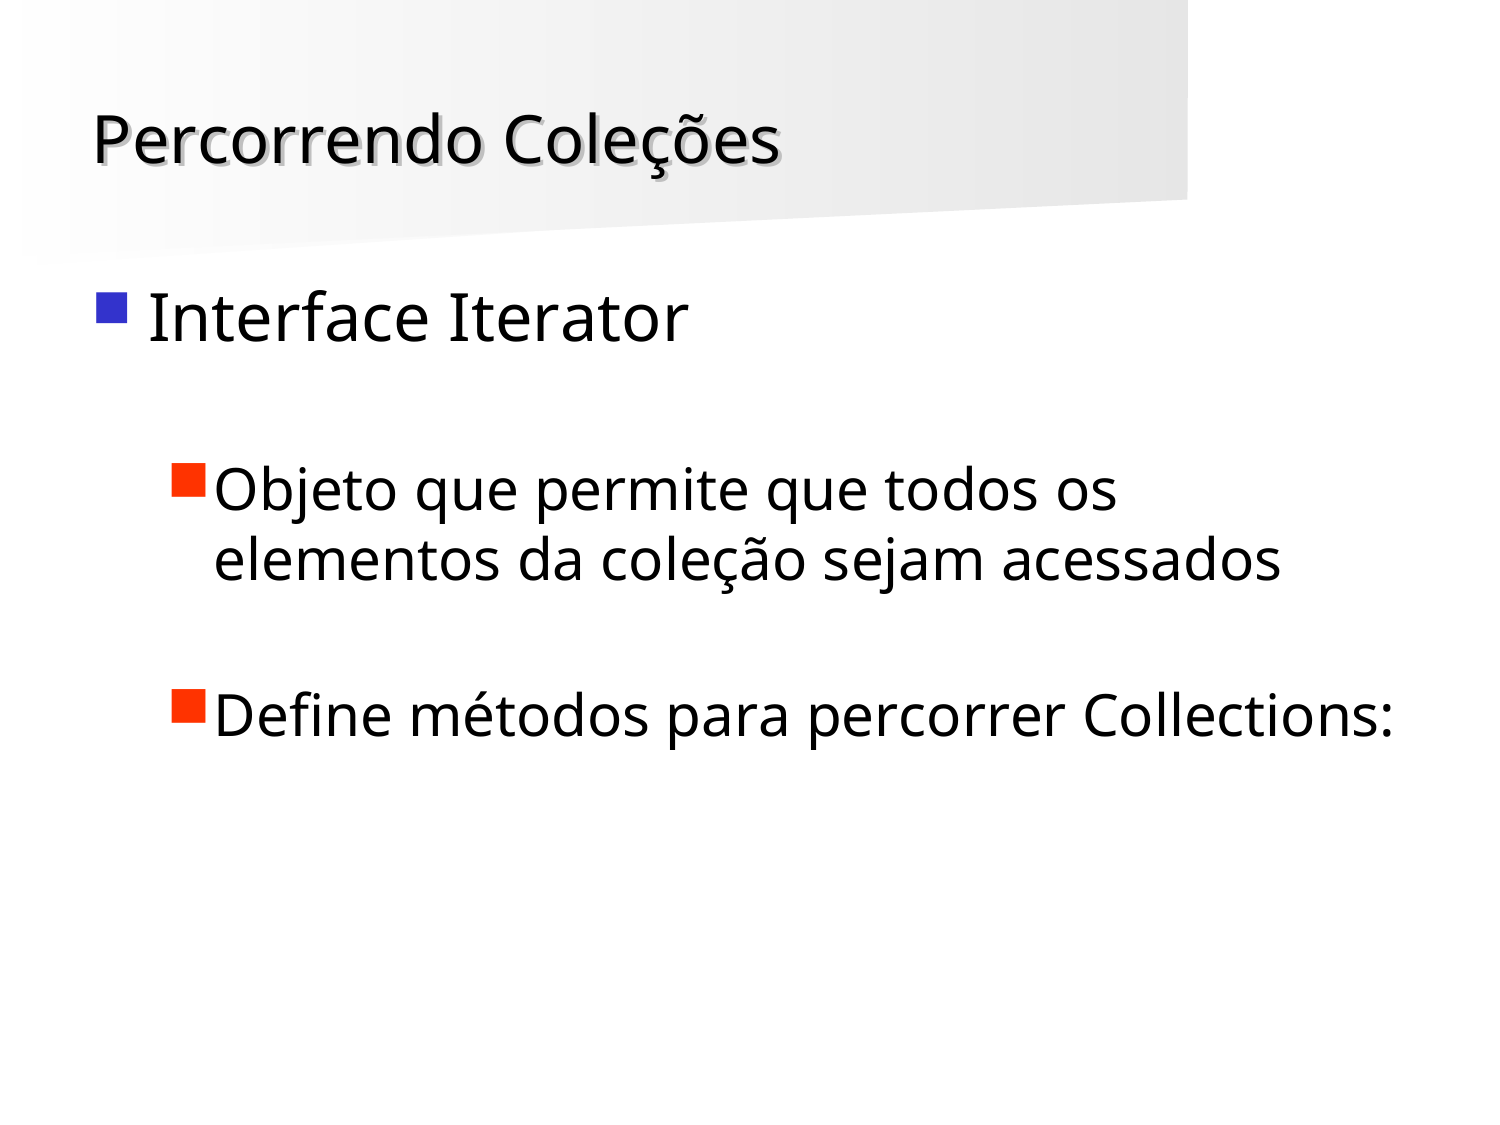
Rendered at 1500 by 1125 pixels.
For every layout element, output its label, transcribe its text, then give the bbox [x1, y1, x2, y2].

list Interface Iterator Objeto que permite que todos os elementos da coleção sejam acessados Define métodos para percorrer Collections: [76, 267, 1427, 1005]
title Percorrendo Coleções [76, 42, 1427, 231]
